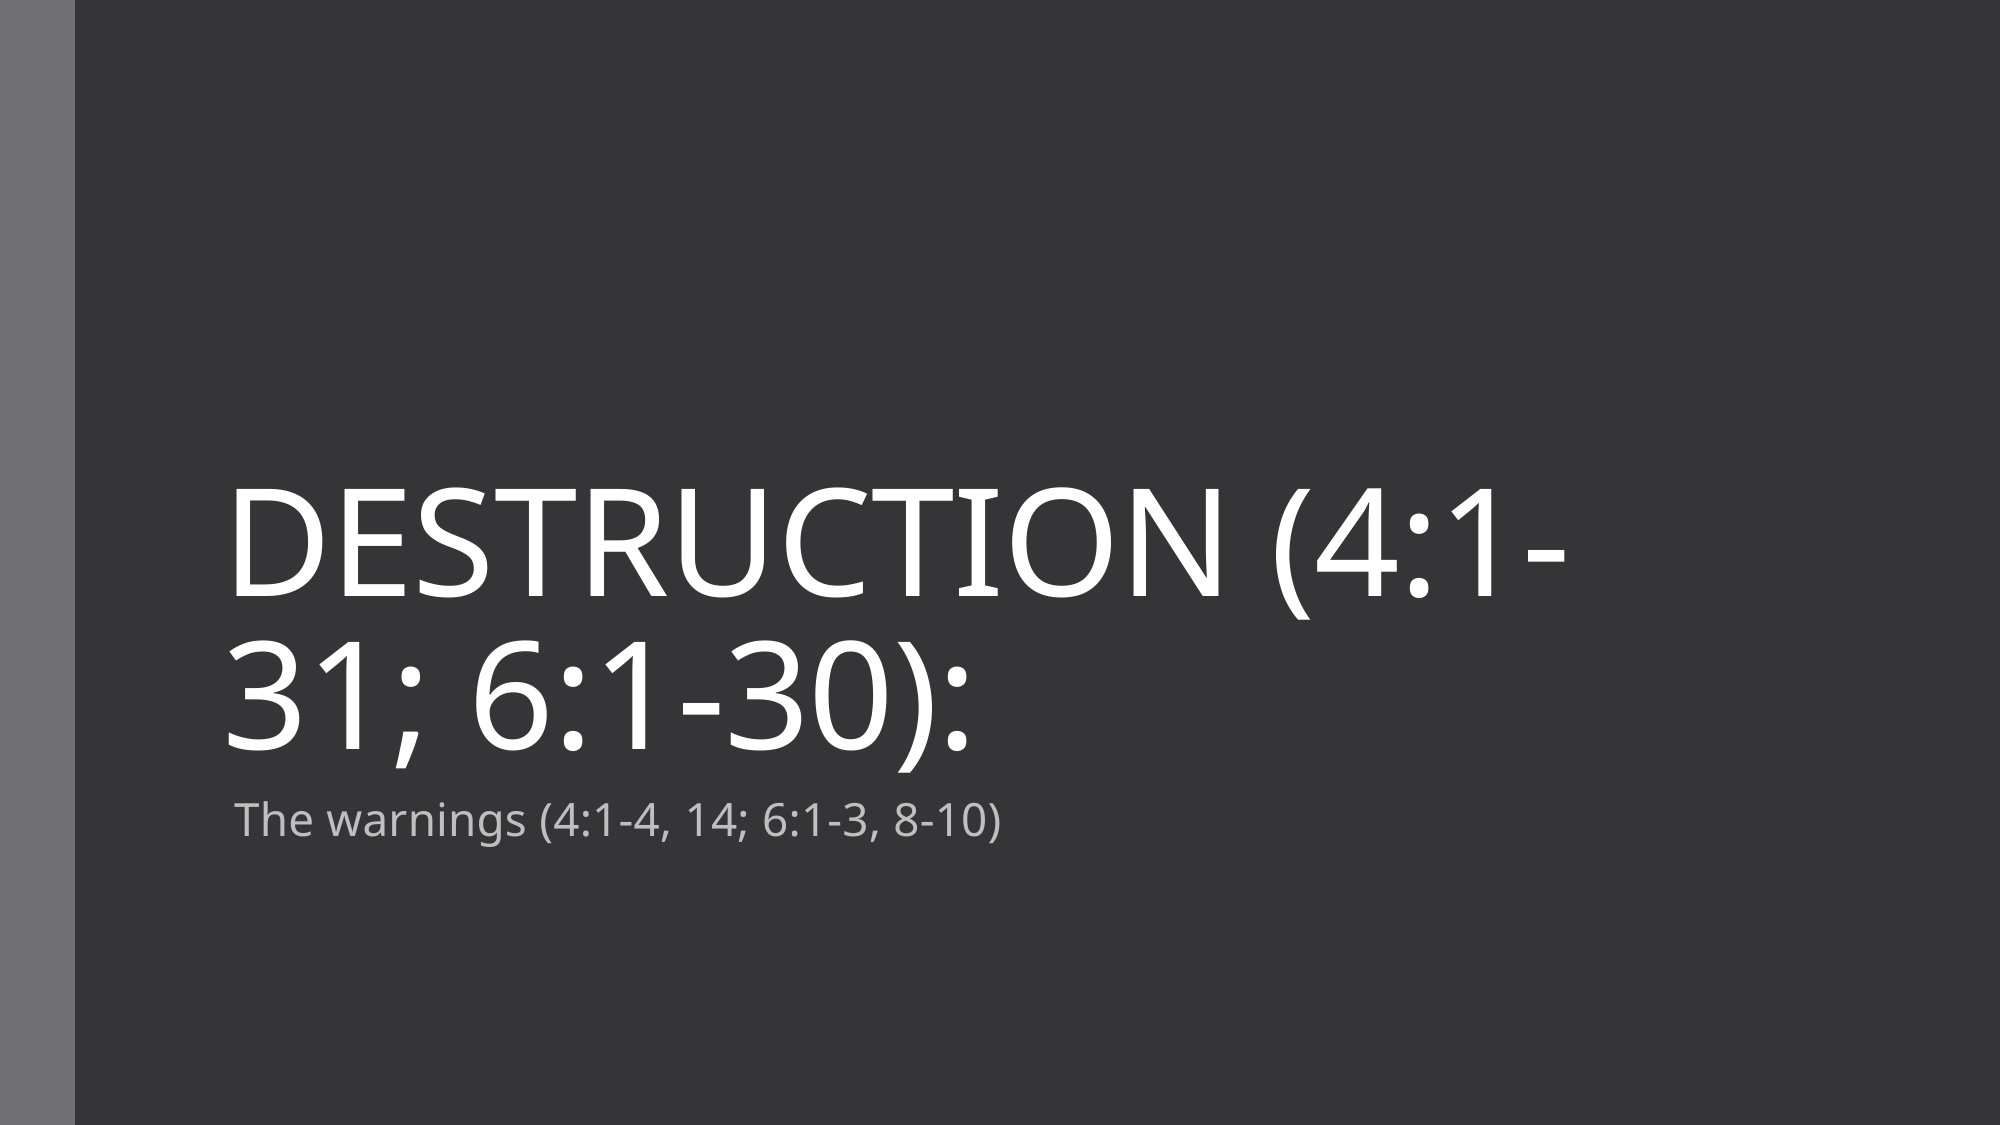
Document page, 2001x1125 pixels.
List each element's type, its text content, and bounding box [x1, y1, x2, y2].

subtitle The warnings (4:1-4, 14; 6:1-3, 8-10) [206, 787, 1752, 1066]
title DESTRUCTION (4:1-31; 6:1-30): [206, 124, 1752, 787]
